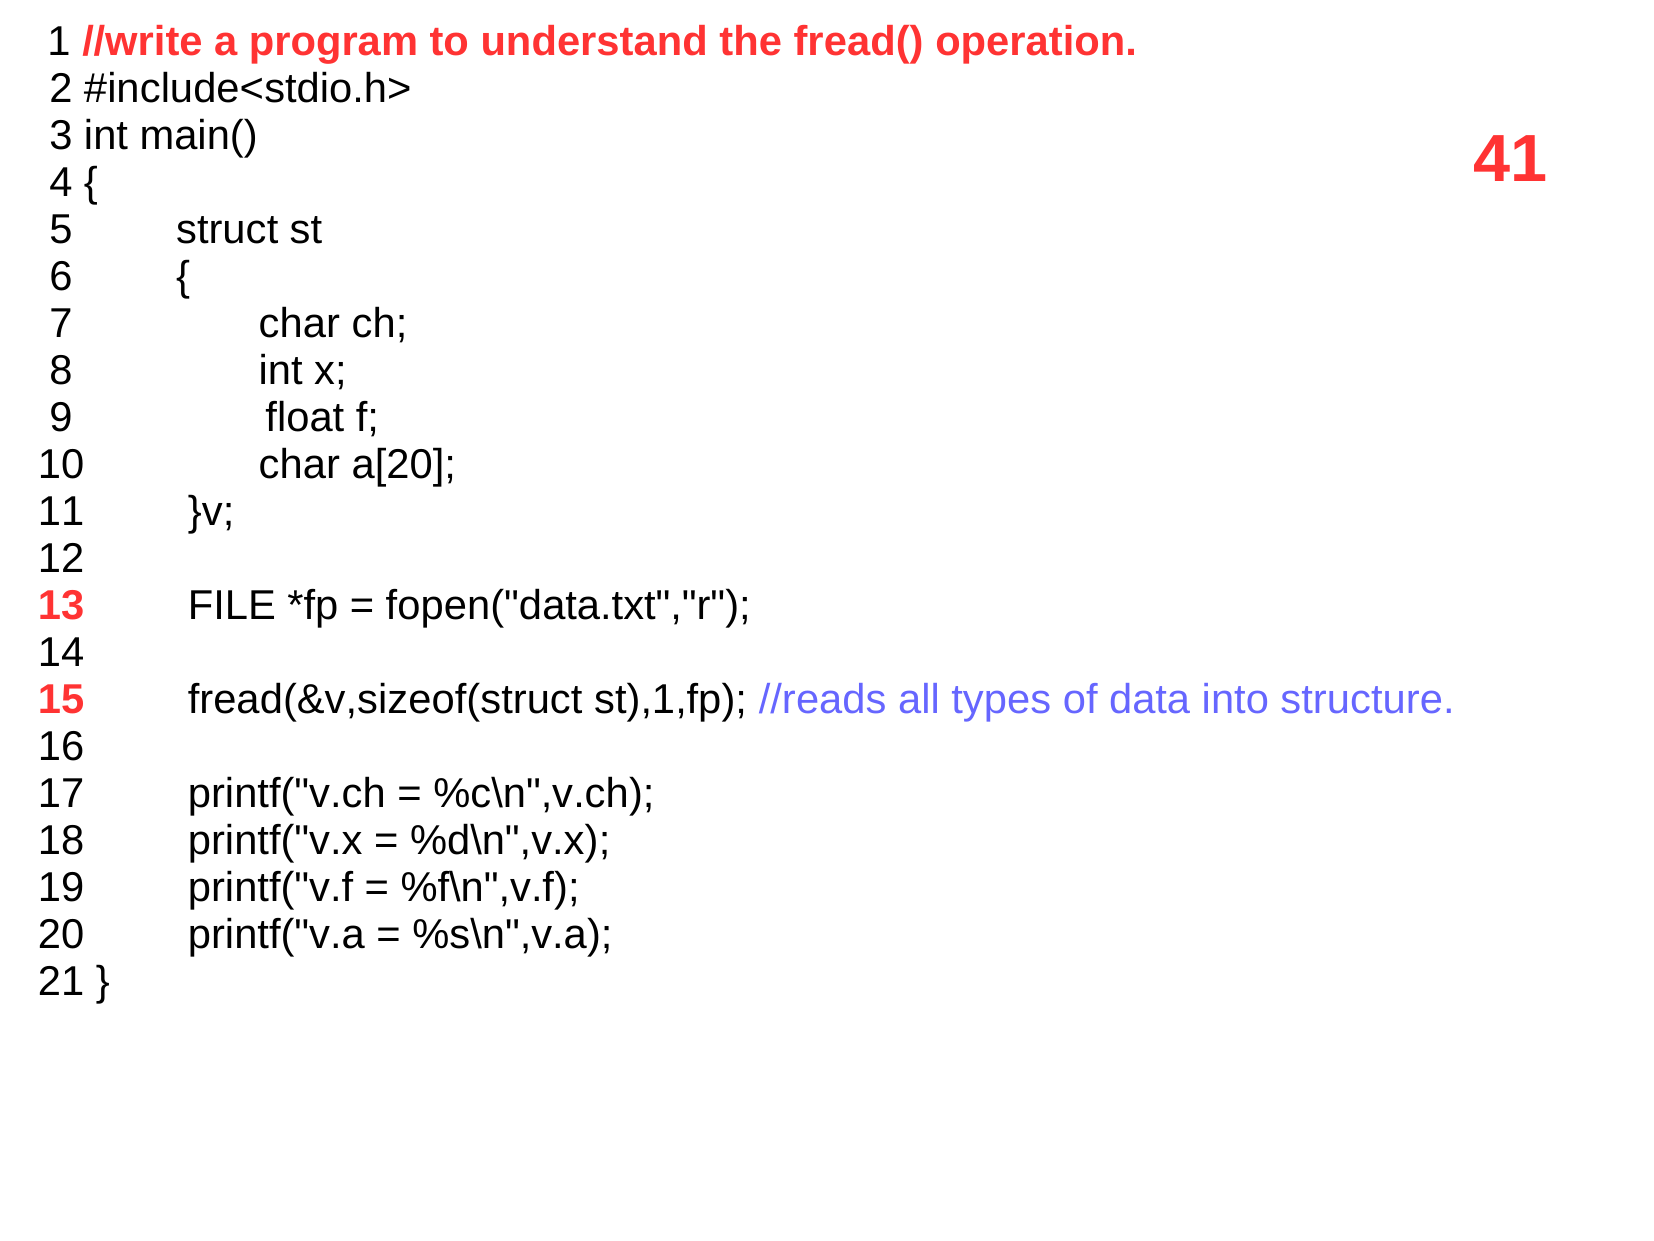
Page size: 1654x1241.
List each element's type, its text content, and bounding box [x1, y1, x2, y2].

text_box 1 //write a program to understand the fread() operation. 2 #include<stdio.h> 3 int main() 4 { 5 struct st 6 { 7 char ch; 8 int x; 9 float f; 10 char a[20]; 11 }v; 12 13 FILE *fp = fopen("data.txt","r"); 14 15 fread(&v,sizeof(struct st),1,fp); //reads all types of data into structure. 16 17 printf("v.ch = %c\n",v.ch); 18 printf("v.x = %d\n",v.x); 19 printf("v.f = %f\n",v.f); 20 printf("v.a = %s\n",v.a); 21 } [11, 10, 1618, 1016]
text_box 41 [1458, 114, 1563, 210]
